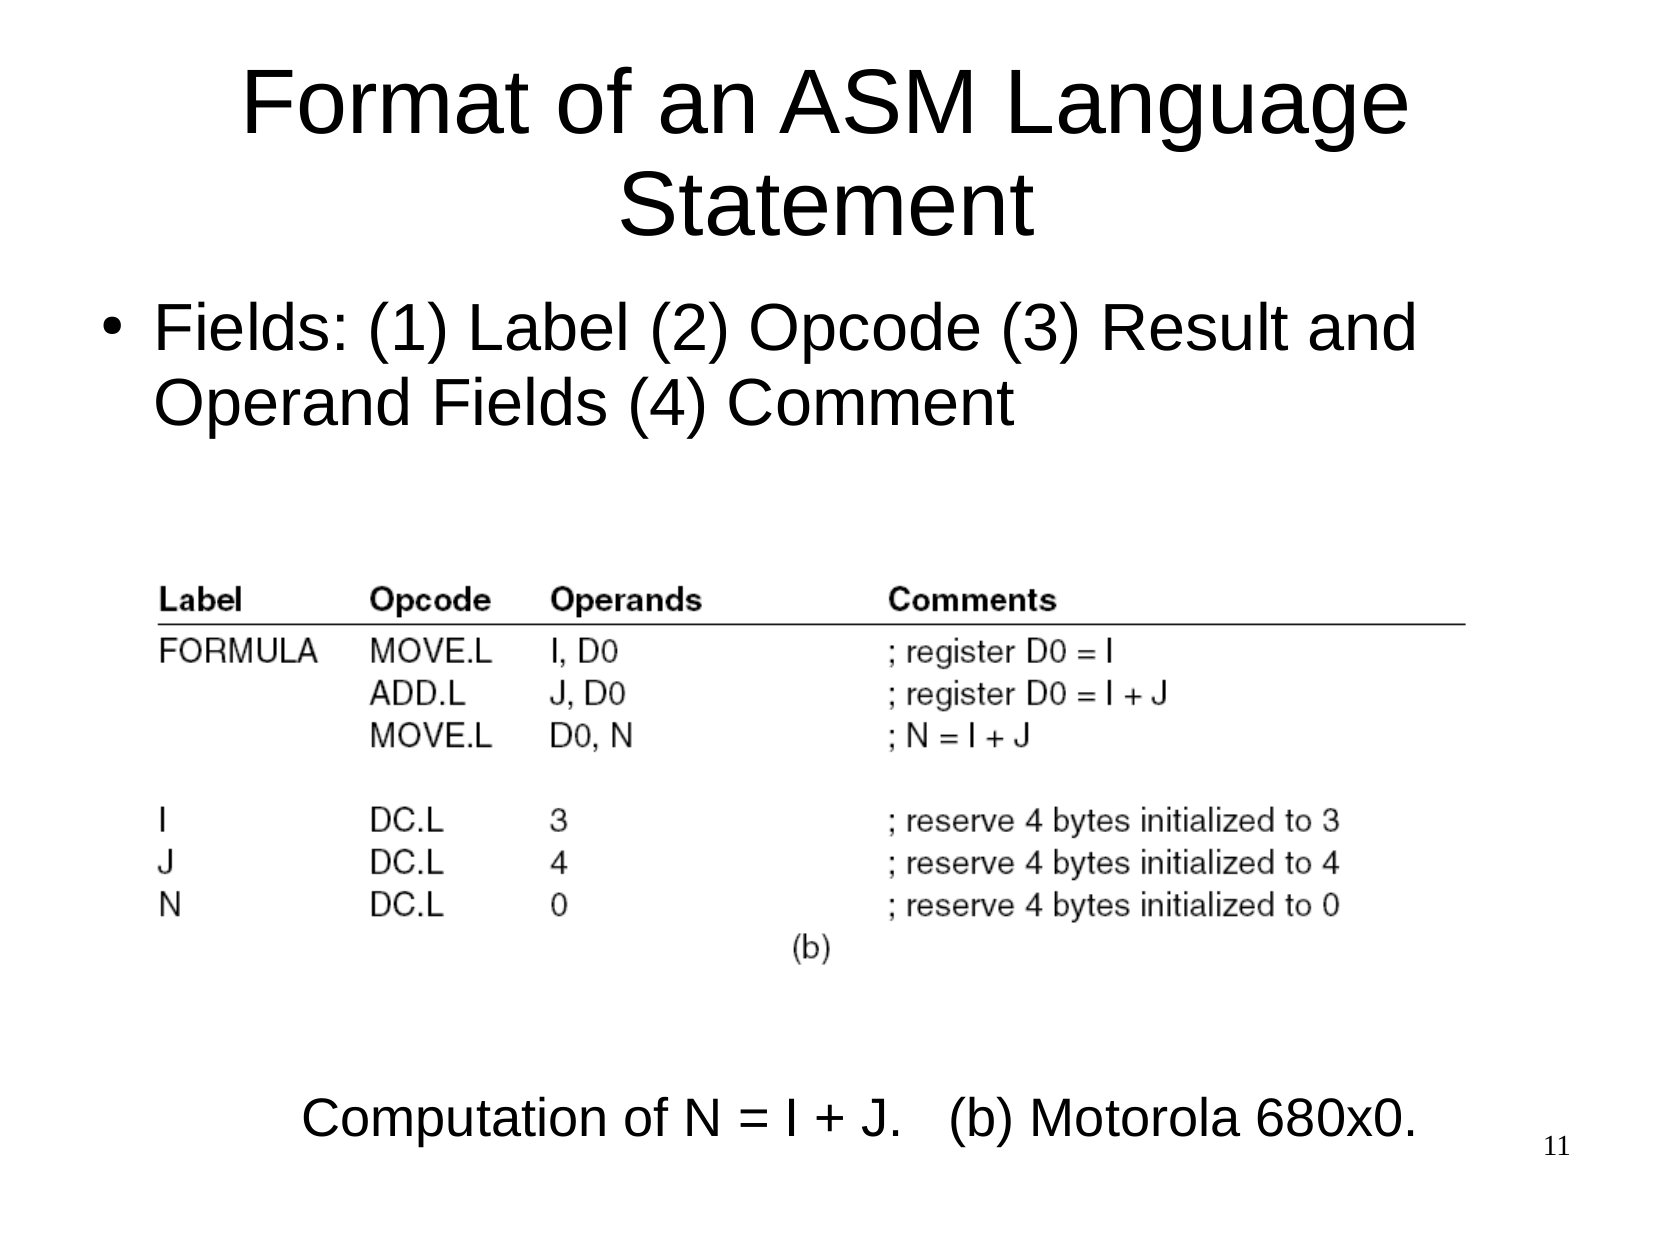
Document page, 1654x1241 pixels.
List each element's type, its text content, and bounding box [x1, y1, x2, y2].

picture [105, 555, 1505, 991]
list Fields: (1) Label (2) Opcode (3) Result and Operand Fields (4) Comment [82, 290, 1538, 1010]
title Format of an ASM Language Statement [82, 49, 1571, 257]
text_box Computation of N = I + J. (b) Motorola 680x0. [286, 1079, 1435, 1156]
